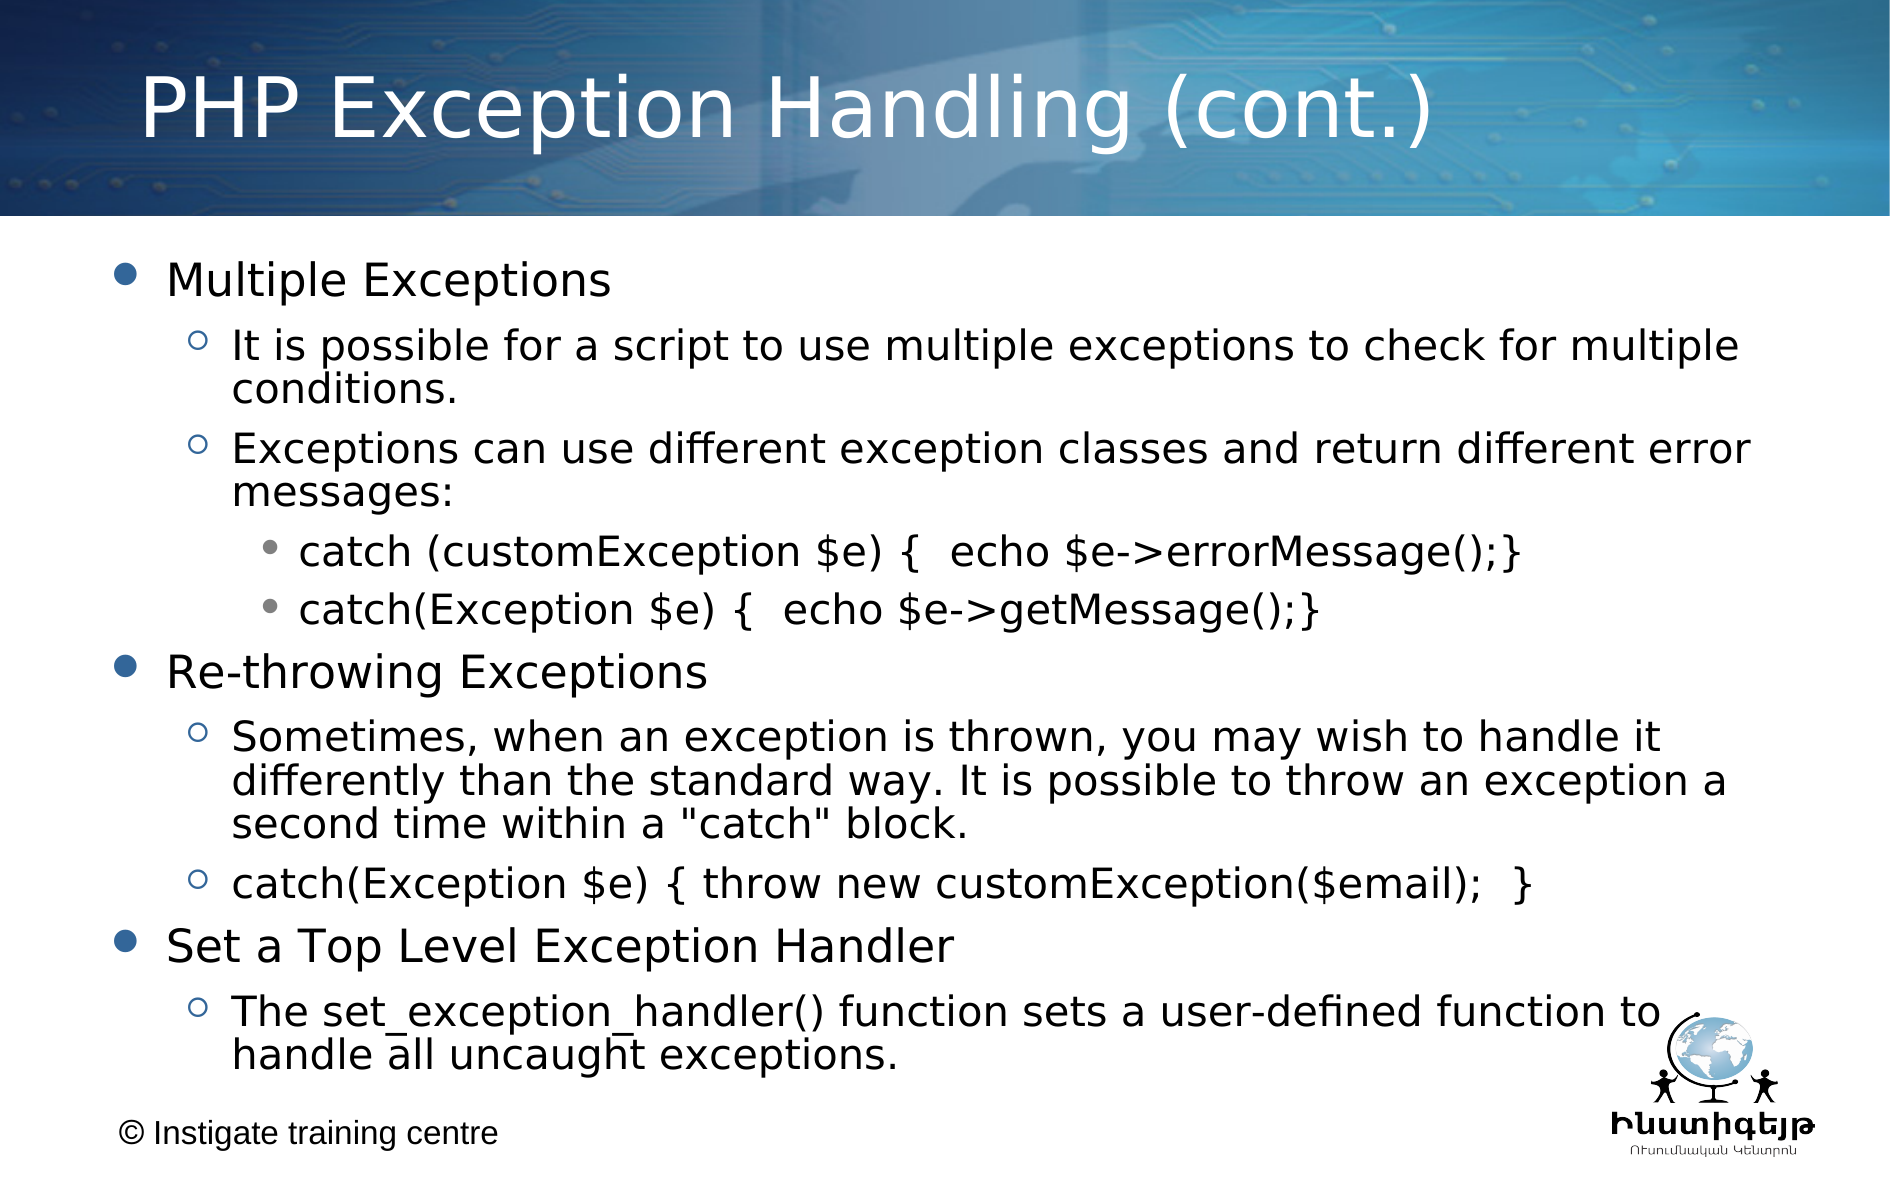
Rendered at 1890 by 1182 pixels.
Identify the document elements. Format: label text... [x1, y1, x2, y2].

picture [1612, 1012, 1815, 1157]
picture [0, 0, 1890, 216]
list Multiple Exceptions It is possible for a script to use multiple exceptions to check for multiple conditions. Exceptions can use different exception classes and return different error messages: catch (customException $e) { echo $e->errorMessage();} catch(Exception $e) { echo $e->getMessage();} Re-throwing Exceptions Sometimes, when an exception is thrown, you may wish to handle it differently than the standard way. It is possible to throw an exception a second time within a "catch" block. catch(Exception $e) { throw new customException($email); } Set a Top Level Exception Handler The set_exception_handler() function sets a user-defined function to handle all uncaught exceptions. [110, 258, 1801, 285]
